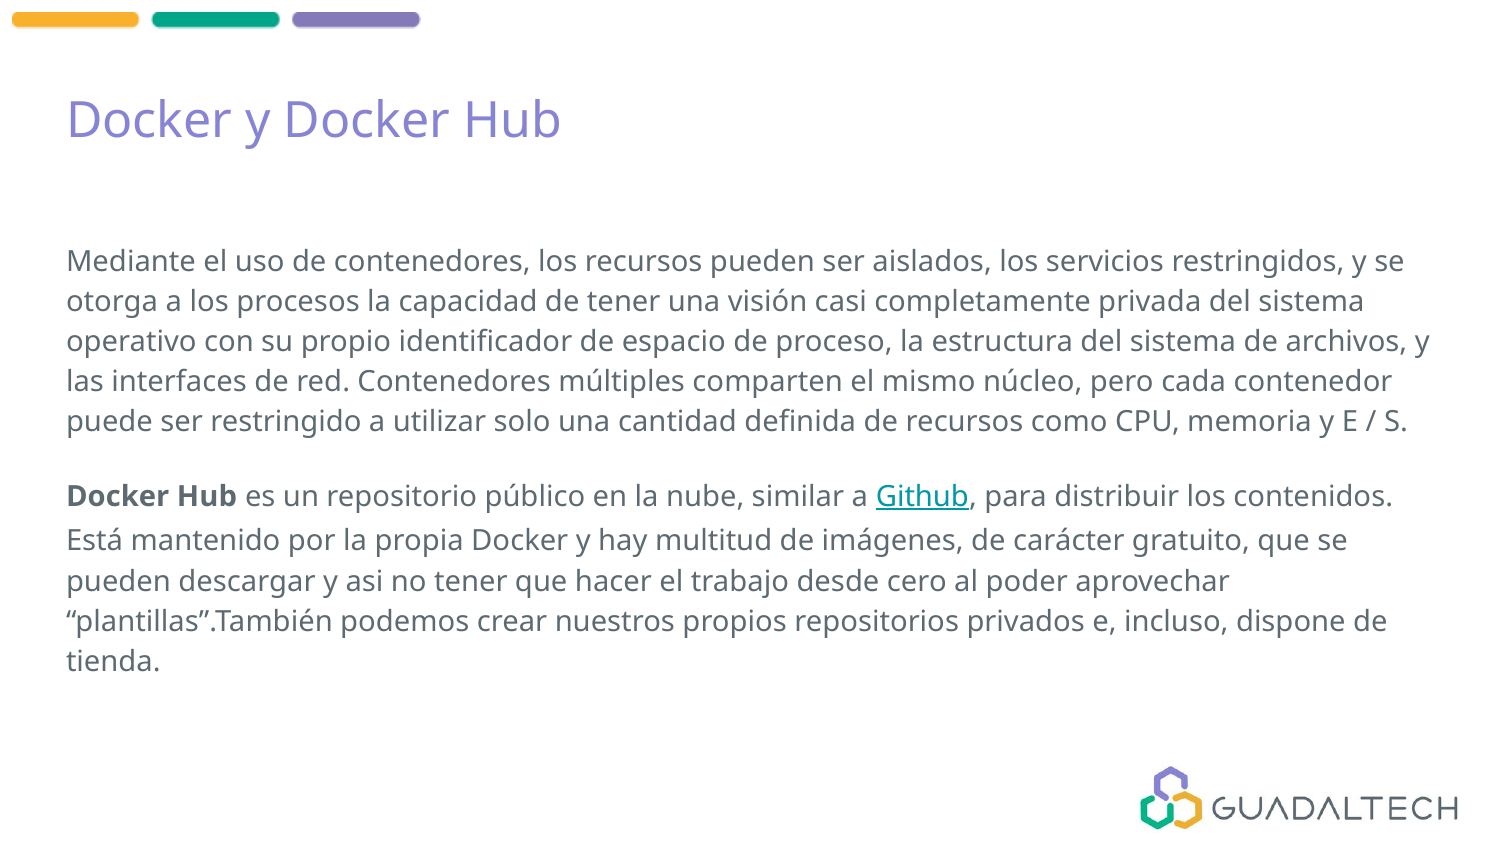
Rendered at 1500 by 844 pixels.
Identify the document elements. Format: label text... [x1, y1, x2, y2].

picture [1124, 761, 1473, 834]
picture [12, 12, 421, 29]
list Mediante el uso de contenedores, los recursos pueden ser aislados, los servicios restringidos, y se otorga a los procesos la capacidad de tener una visión casi completamente privada del sistema operativo con su propio identificador de espacio de proceso, la estructura del sistema de archivos, y las interfaces de red. Contenedores múltiples comparten el mismo núcleo, pero cada contenedor puede ser restringido a utilizar solo una cantidad definida de recursos como CPU, memoria y E / S. Docker Hub es un repositorio público en la nube, similar a Github, para distribuir los contenidos. Está mantenido por la propia Docker y hay multitud de imágenes, de carácter gratuito, que se pueden descargar y asi no tener que hacer el trabajo desde cero al poder aprovechar “plantillas”.También podemos crear nuestros propios repositorios privados e, incluso, dispone de tienda. [51, 221, 1449, 783]
title Docker y Docker Hub [51, 72, 1449, 167]
